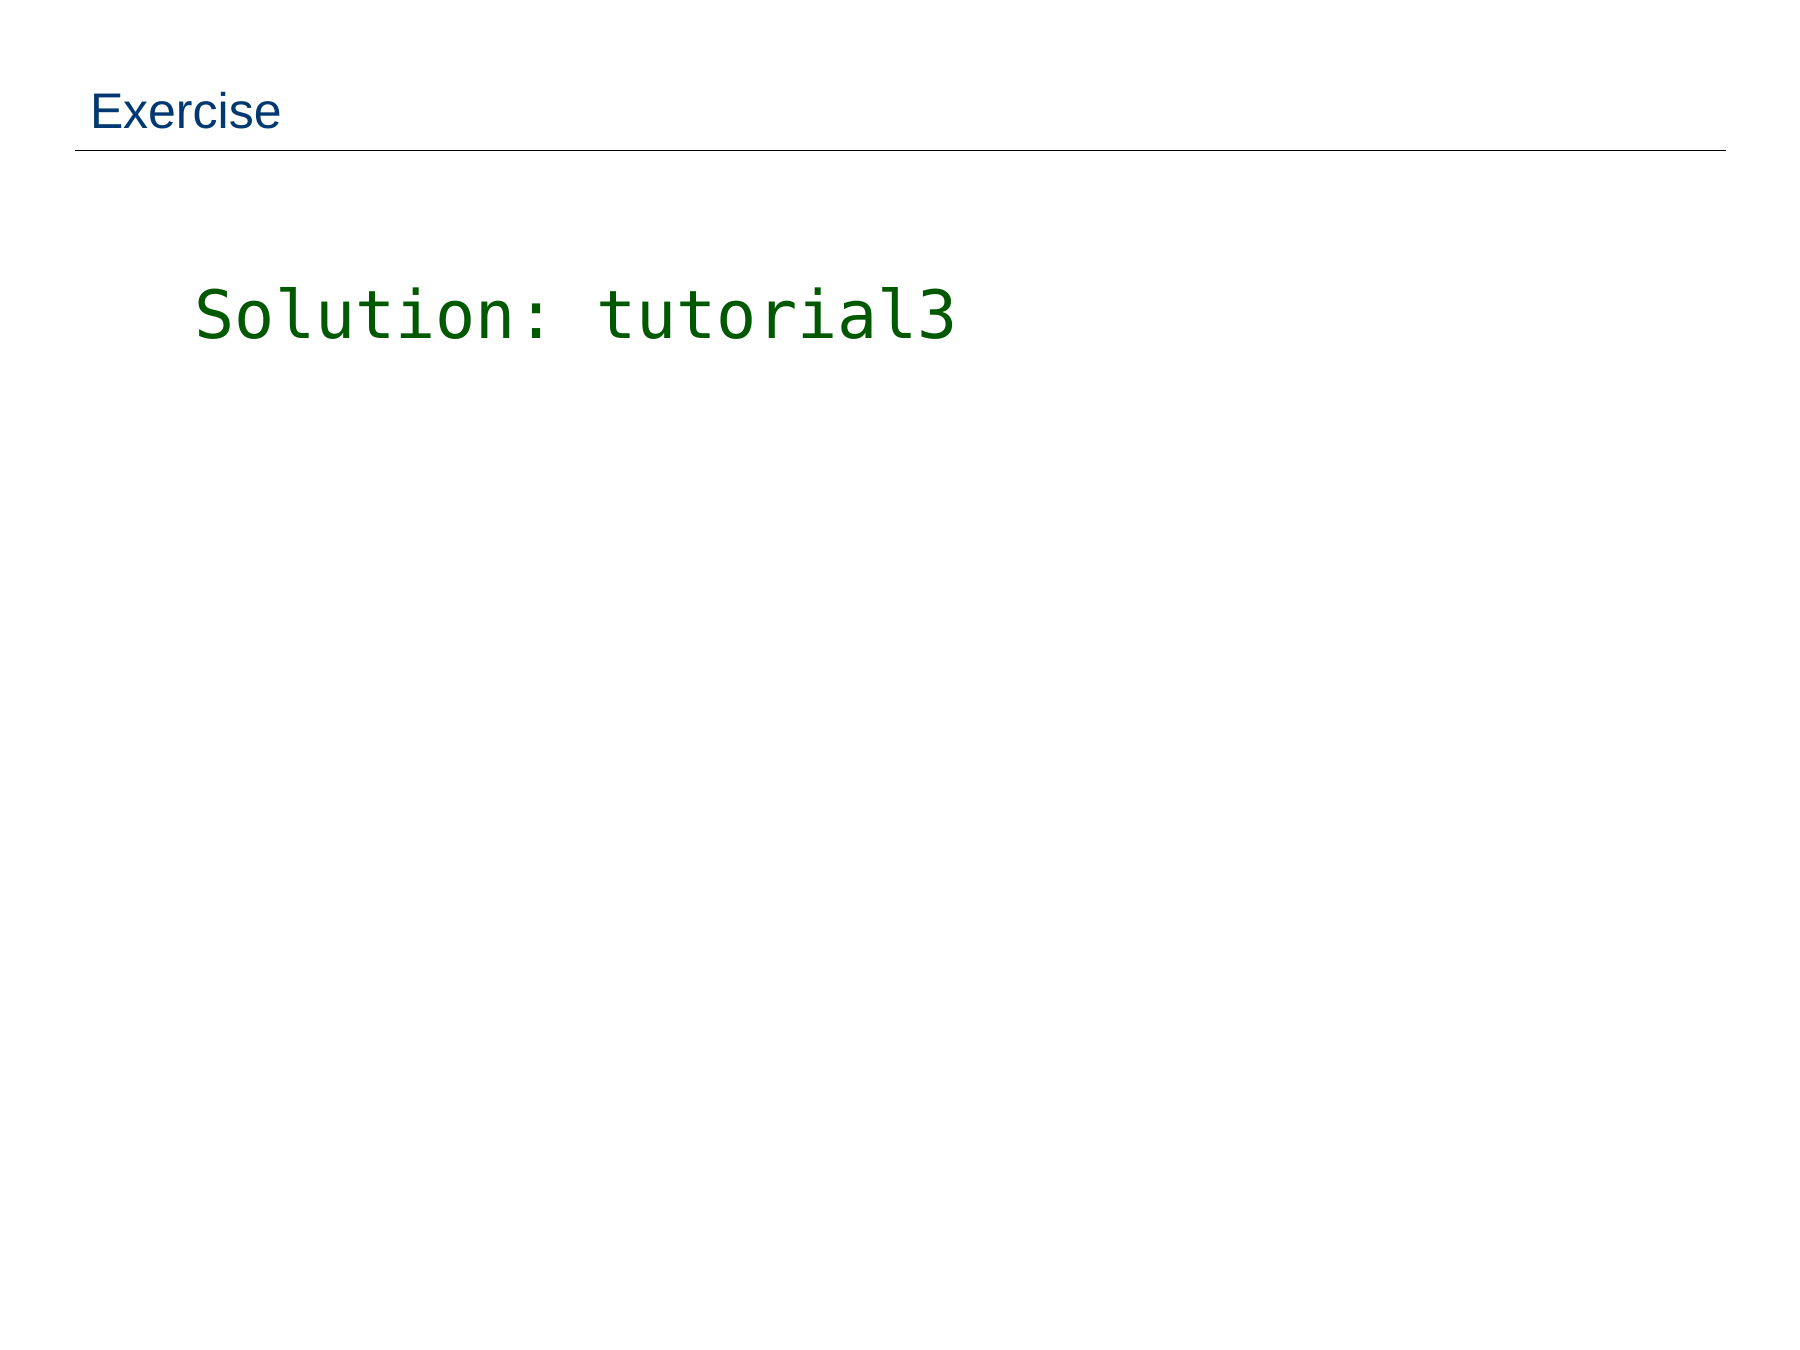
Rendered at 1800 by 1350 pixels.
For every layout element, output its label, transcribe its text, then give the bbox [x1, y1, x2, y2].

text_box Solution: tutorial3 [179, 269, 1426, 362]
title Exercise [90, 38, 1710, 147]
